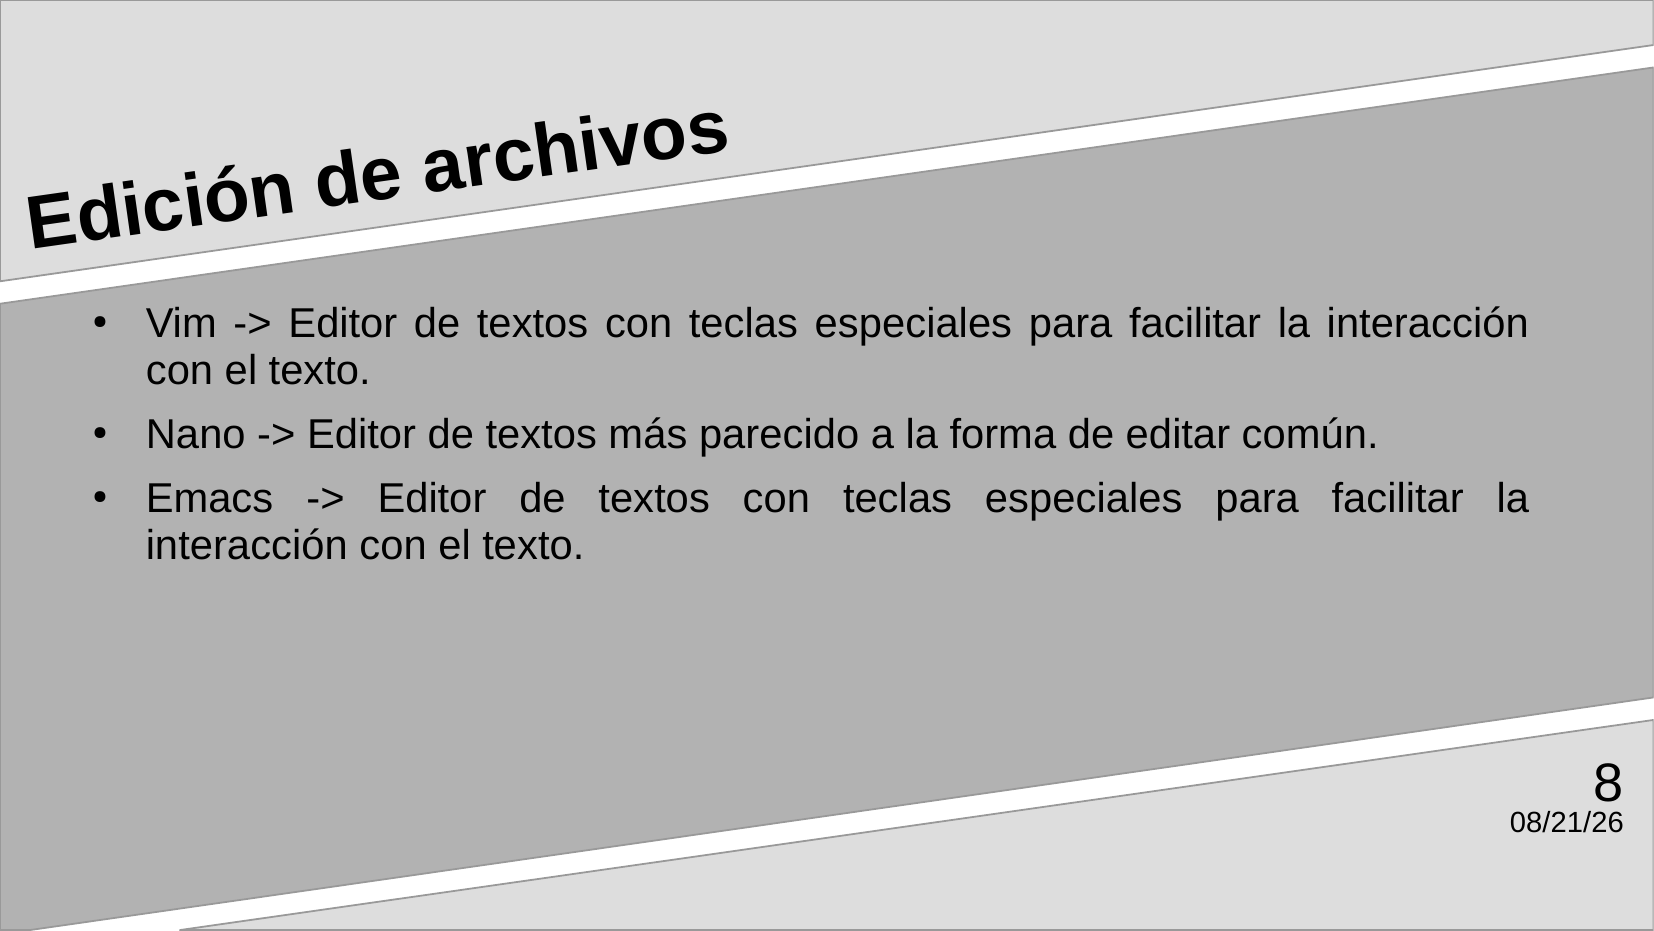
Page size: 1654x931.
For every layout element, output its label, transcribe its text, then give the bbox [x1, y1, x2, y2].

list Vim -> Editor de textos con teclas especiales para facilitar la interacción con el texto. Nano -> Editor de textos más parecido a la forma de editar común. Emacs -> Editor de textos con teclas especiales para facilitar la interacción con el texto. [75, 300, 1531, 840]
title Edición de archivos [11, 0, 1505, 332]
